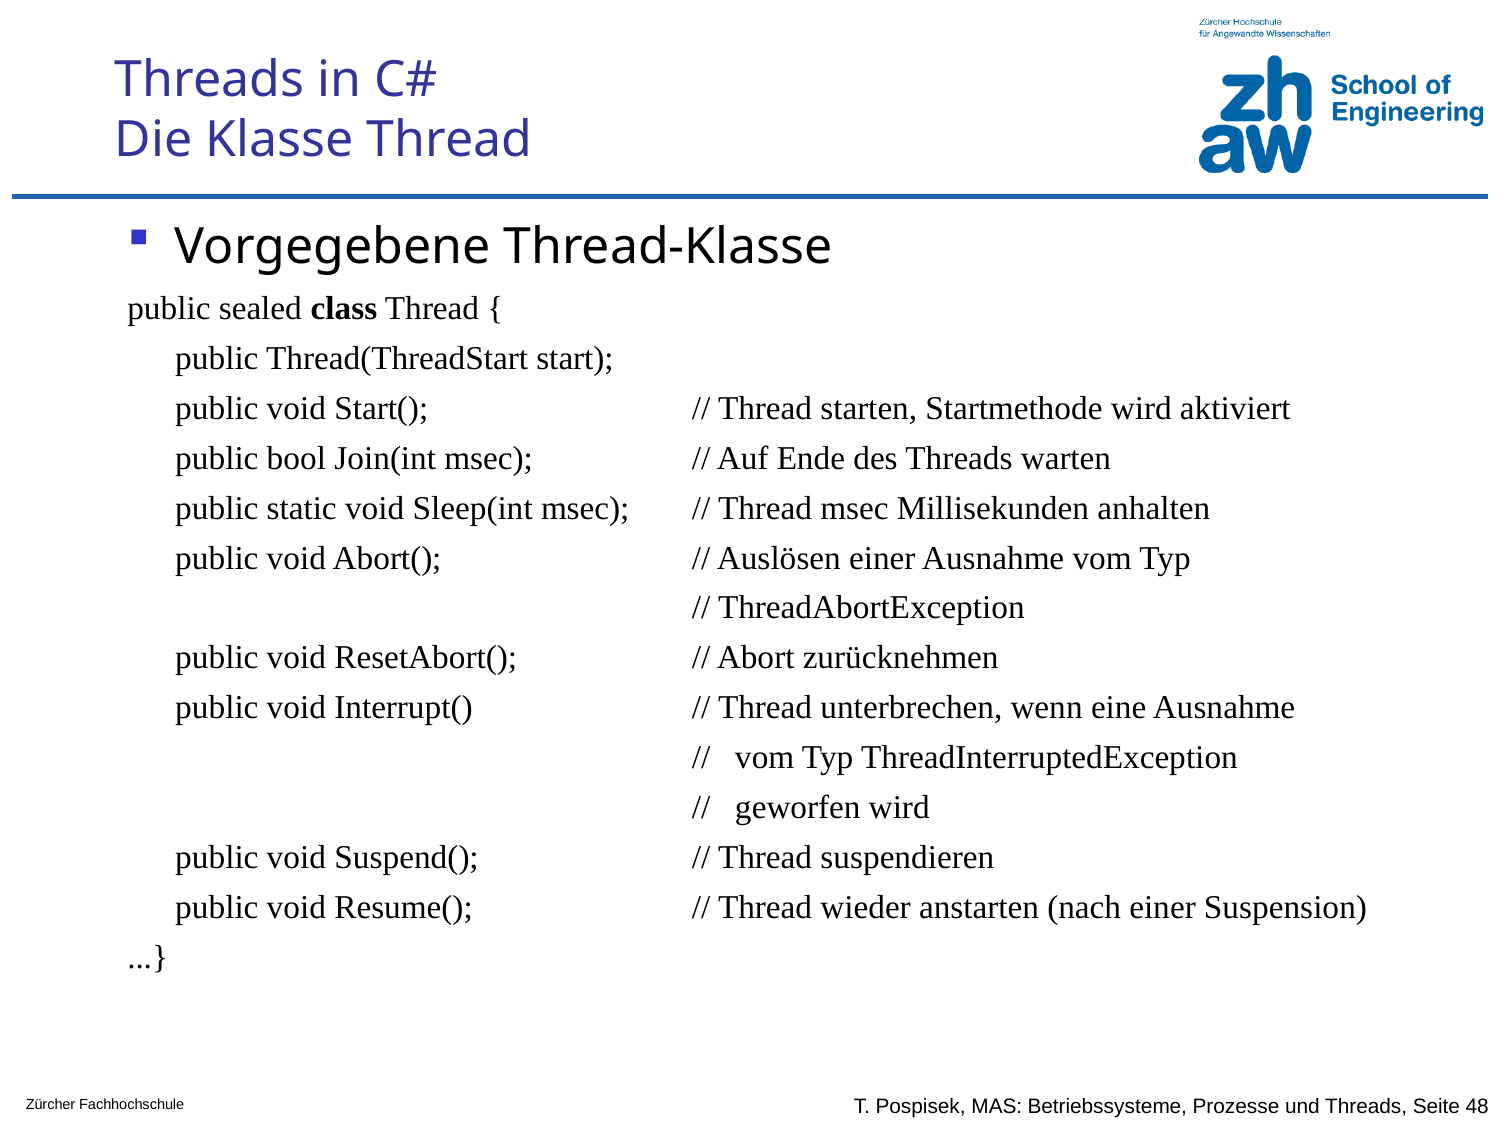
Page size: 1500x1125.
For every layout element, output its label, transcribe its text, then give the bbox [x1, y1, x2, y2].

text_box public sealed class Thread { public Thread(ThreadStart start); public void Start(); // Thread starten, Startmethode wird aktiviert public bool Join(int msec); // Auf Ende des Threads warten public static void Sleep(int msec); // Thread msec Millisekunden anhalten public void Abort(); // Auslösen einer Ausnahme vom Typ // ThreadAbortException public void ResetAbort(); // Abort zurücknehmen public void Interrupt() // Thread unterbrechen, wenn eine Ausnahme // vom Typ ThreadInterruptedException // geworfen wird public void Suspend(); // Thread suspendieren public void Resume(); // Thread wieder anstarten (nach einer Suspension) ...} [112, 278, 1400, 983]
title Threads in C# Die Klasse Thread [99, 50, 1379, 163]
text_box Vorgegebene Thread-Klasse [112, 200, 1375, 278]
picture [1199, 19, 1483, 173]
